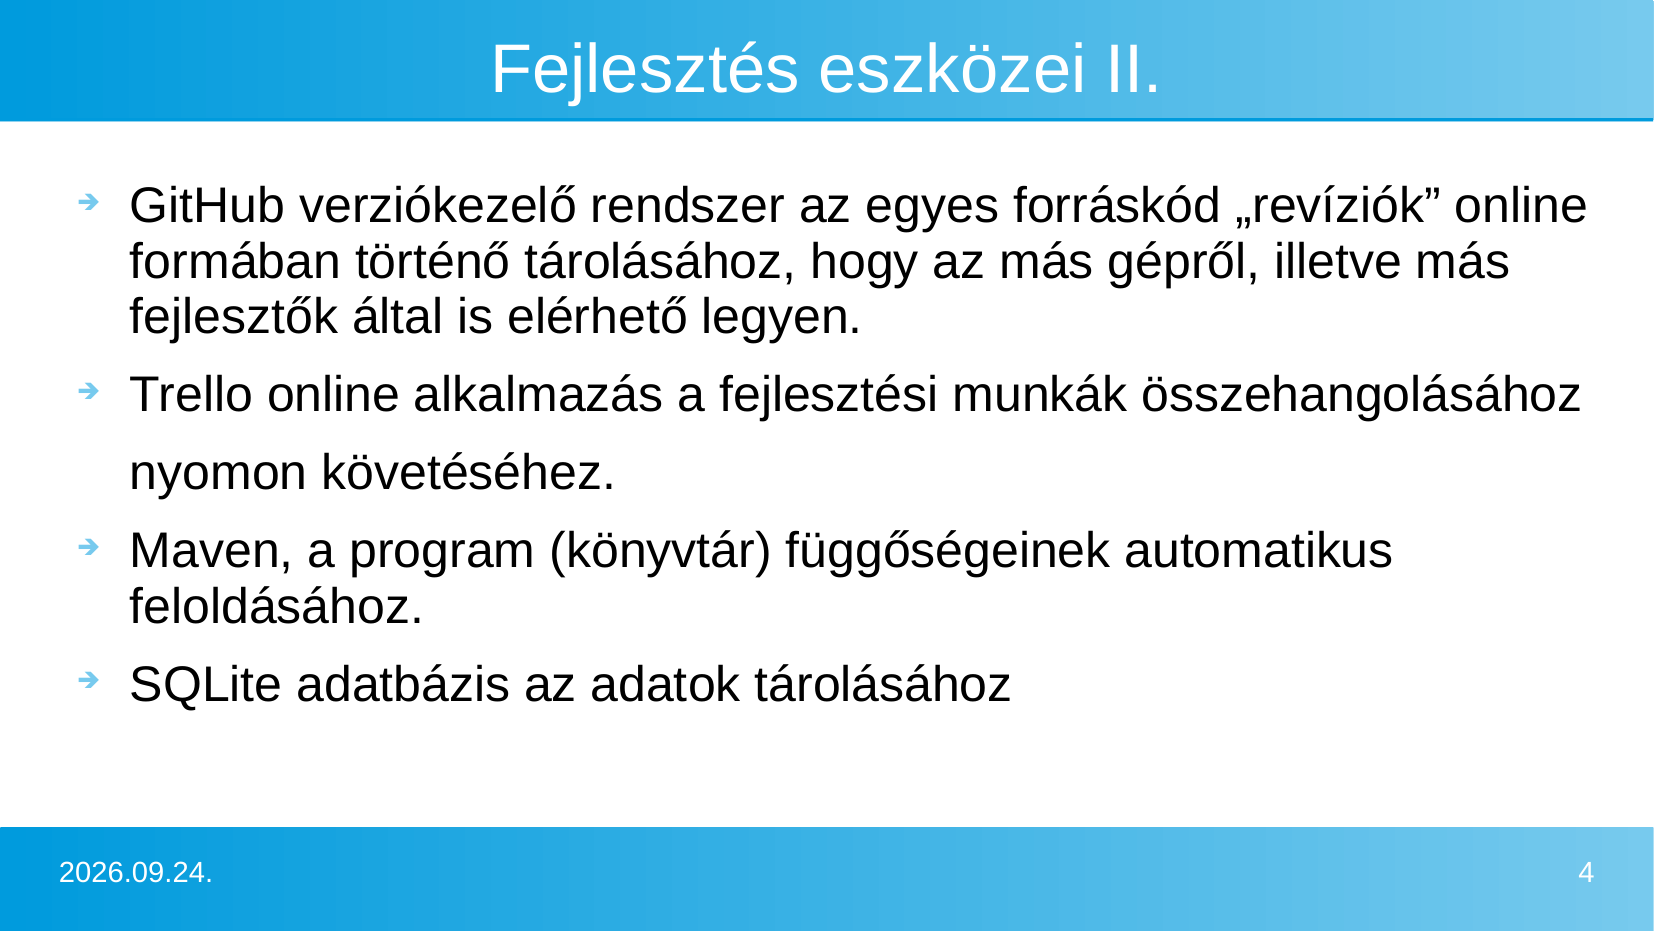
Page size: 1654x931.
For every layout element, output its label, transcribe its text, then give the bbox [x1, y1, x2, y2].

list GitHub verziókezelő rendszer az egyes forráskód „revíziók” online formában történő tárolásához, hogy az más gépről, illetve más fejlesztők által is elérhető legyen. Trello online alkalmazás a fejlesztési munkák összehangolásához nyomon követéséhez. Maven, a program (könyvtár) függőségeinek automatikus feloldásához. SQLite adatbázis az adatok tárolásához [59, 177, 1595, 768]
title Fejlesztés eszközei II. [59, 29, 1595, 108]
